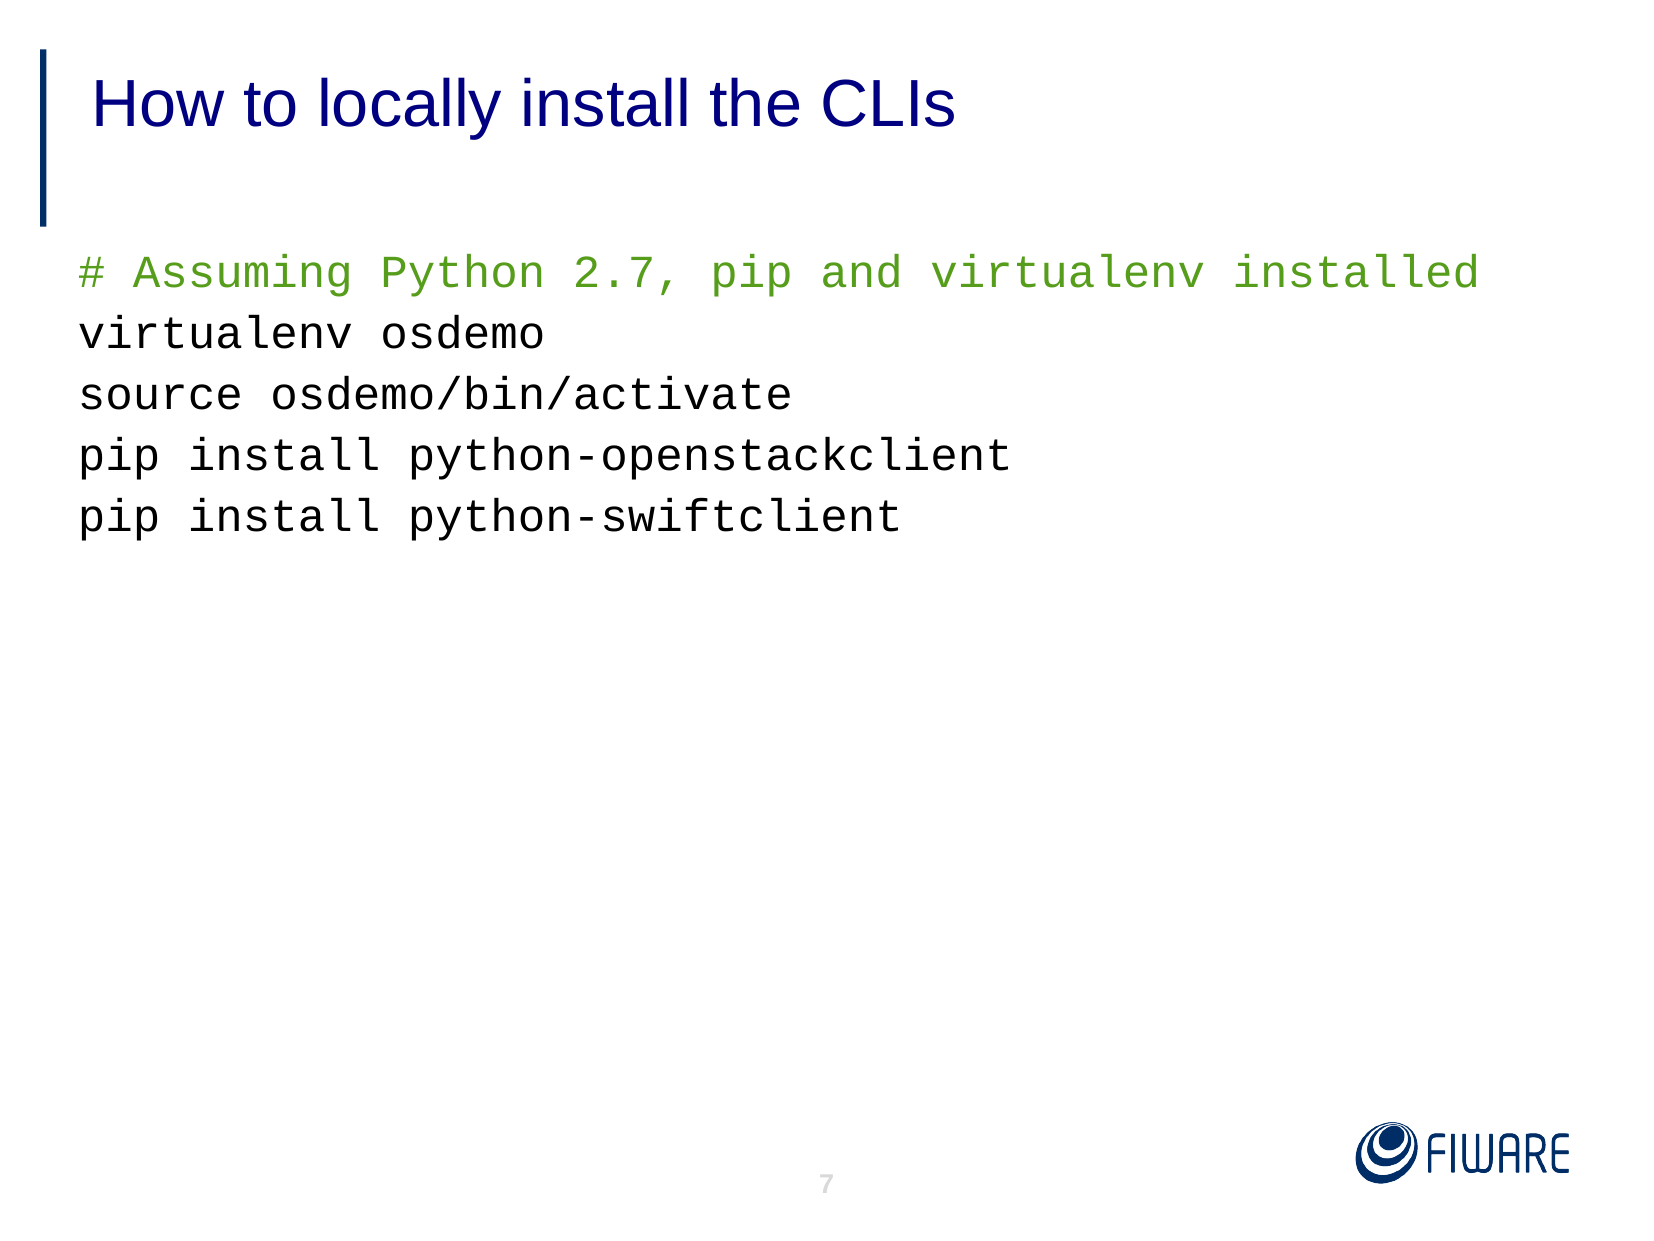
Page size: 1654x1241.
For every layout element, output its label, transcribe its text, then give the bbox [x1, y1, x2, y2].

slide_number <number> [733, 1149, 921, 1216]
picture [1351, 1116, 1575, 1188]
text_box # Assuming Python 2.7, pip and virtualenv installed virtualenv osdemo source osdemo/bin/activate pip install python-openstackclient pip install python-swiftclient [63, 234, 1573, 609]
title How to locally install the CLIs [76, 51, 1408, 209]
